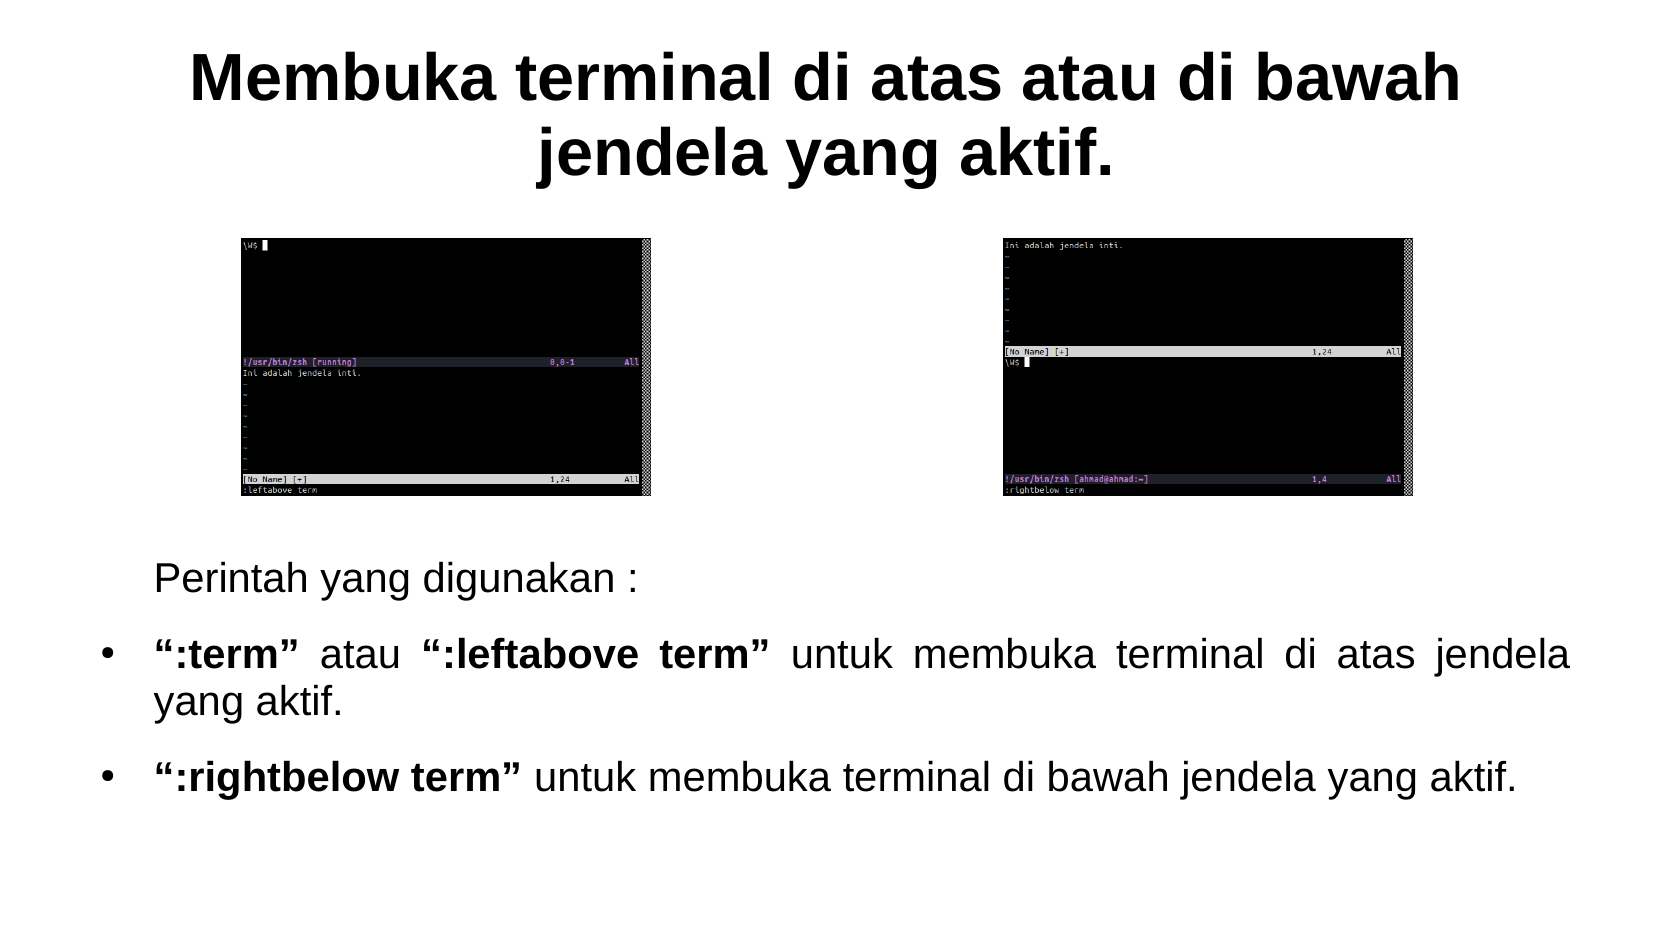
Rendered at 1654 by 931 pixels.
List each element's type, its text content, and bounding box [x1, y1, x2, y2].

title Membuka terminal di atas atau di bawah jendela yang aktif. [82, 37, 1571, 193]
picture [241, 238, 651, 496]
list Perintah yang digunakan : “:term” atau “:leftabove term” untuk membuka terminal di atas jendela yang aktif. “:rightbelow term” untuk membuka terminal di bawah jendela yang aktif. [82, 555, 1571, 813]
picture [1003, 238, 1413, 496]
